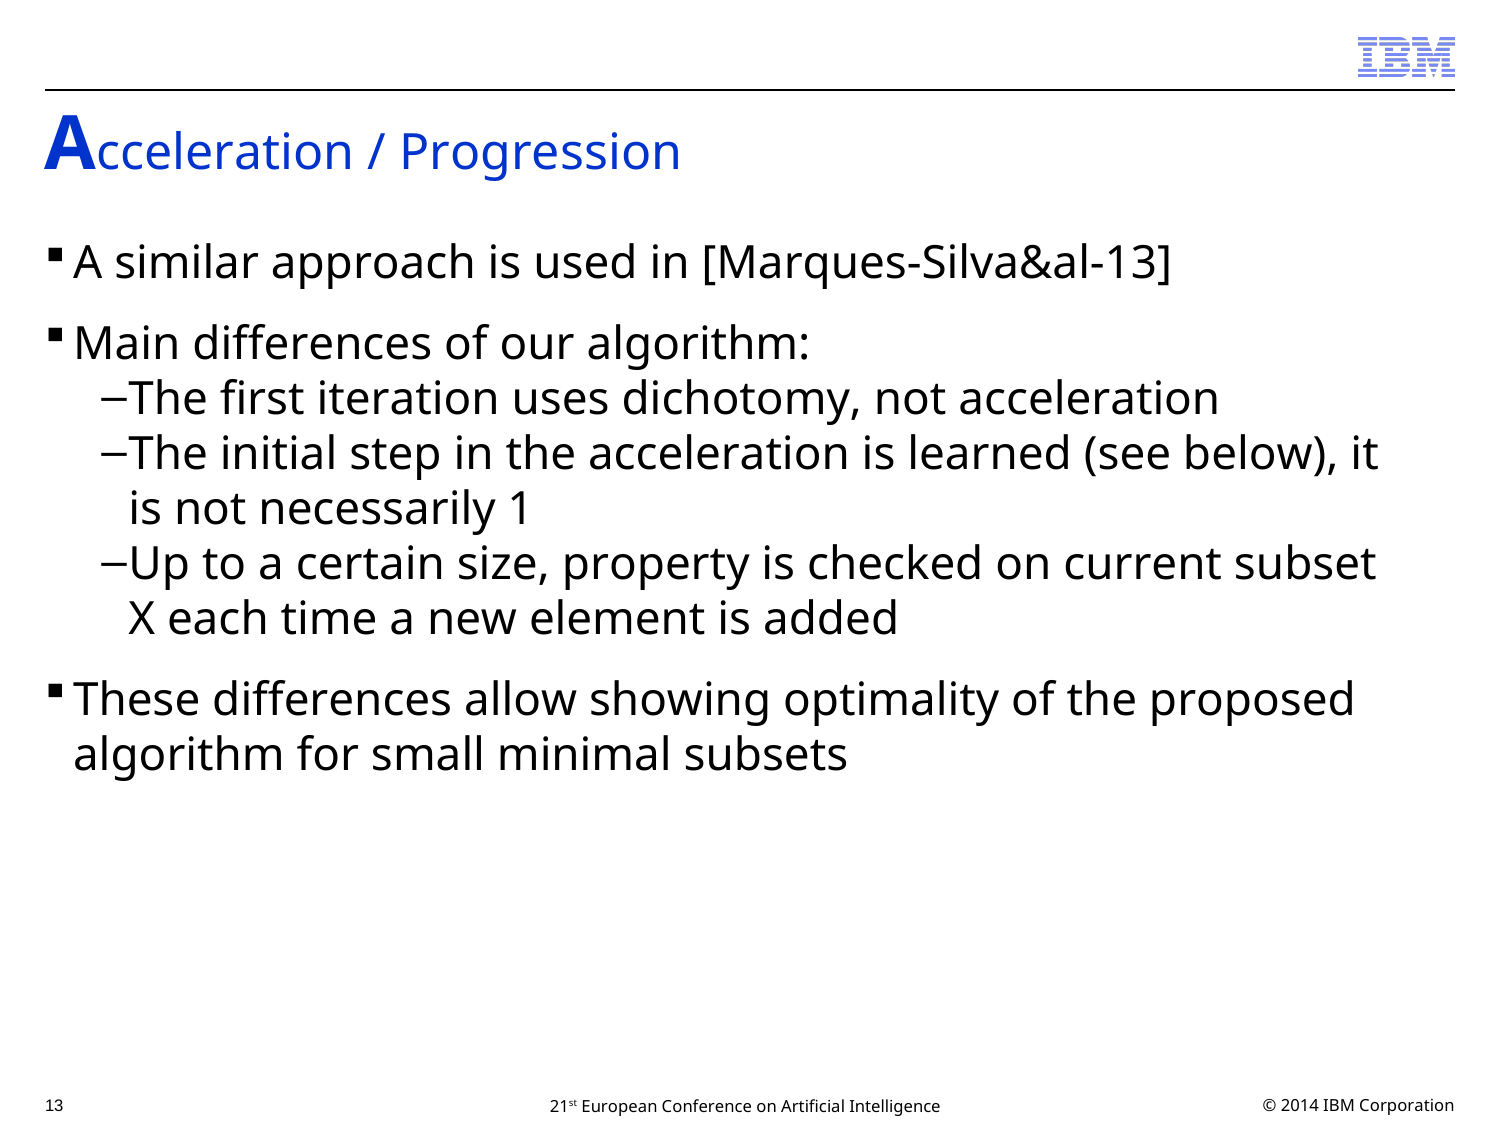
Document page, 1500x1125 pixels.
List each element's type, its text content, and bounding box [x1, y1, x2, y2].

picture [1358, 37, 1455, 77]
list A similar approach is used in [Marques-Silva&al-13] Main differences of our algorithm: The first iteration uses dichotomy, not acceleration The initial step in the acceleration is learned (see below), it is not necessarily 1 Up to a certain size, property is checked on current subset X each time a new element is added These differences allow showing optimality of the proposed algorithm for small minimal subsets [29, 224, 1426, 1066]
title Acceleration / Progression [29, 97, 1500, 203]
